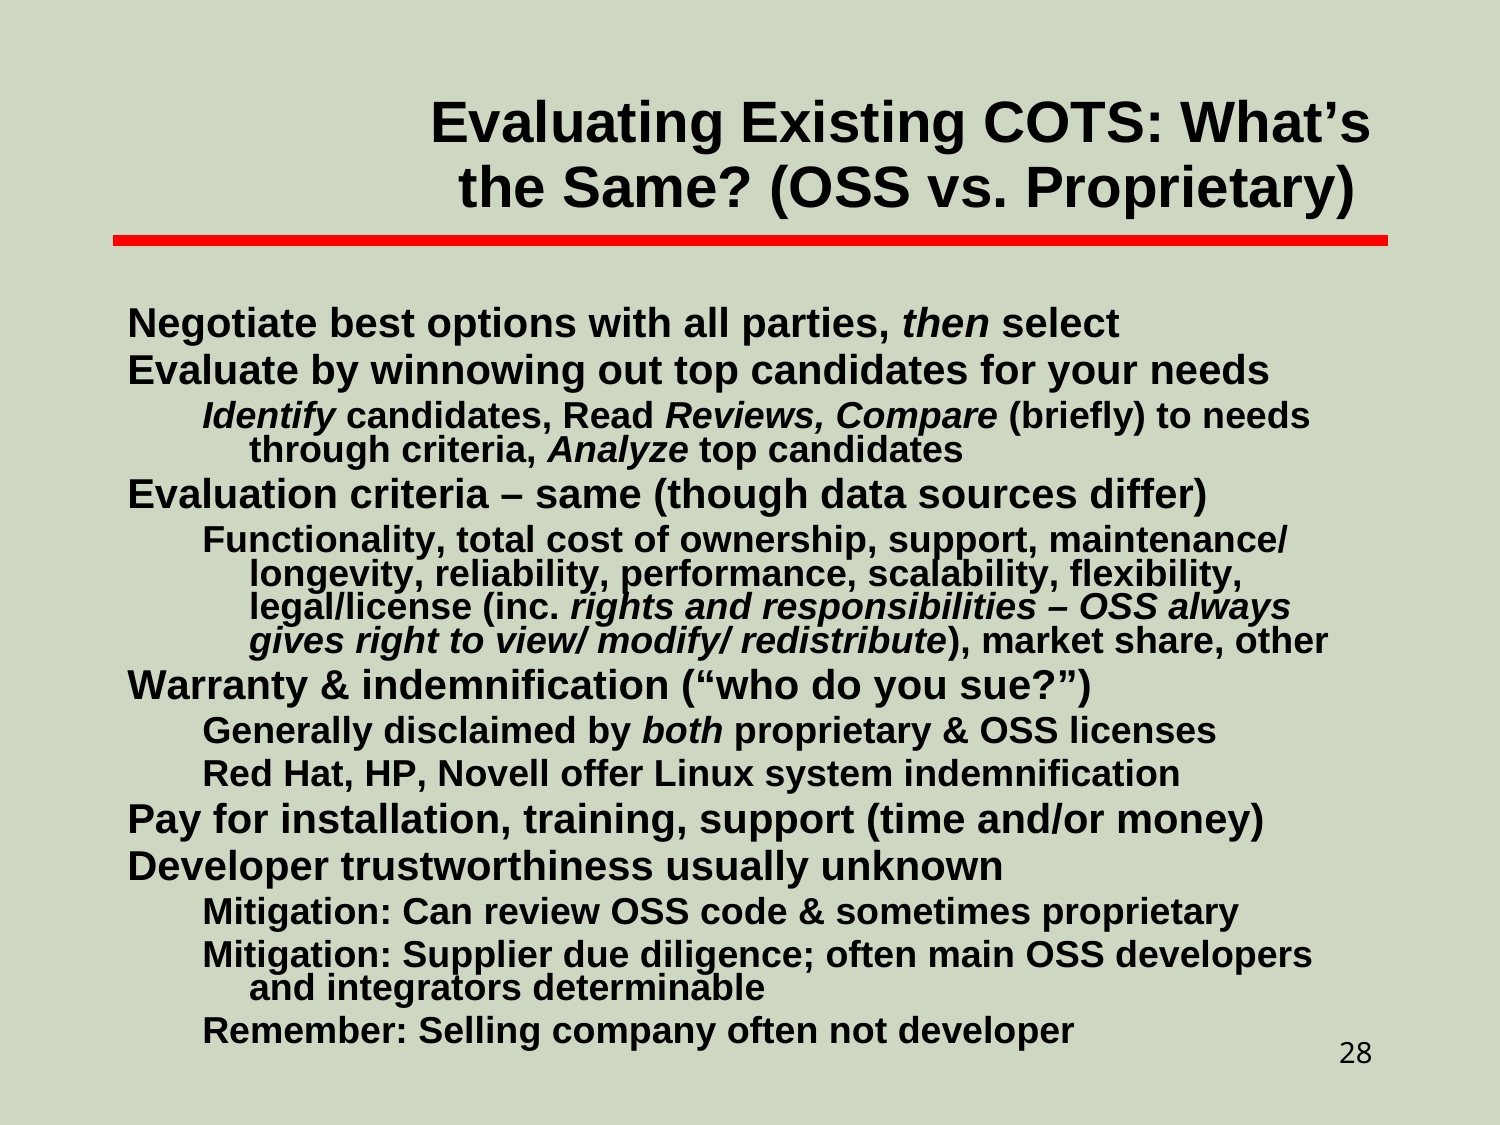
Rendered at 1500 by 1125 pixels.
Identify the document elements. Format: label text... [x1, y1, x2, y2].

title Evaluating Existing COTS: What’s the Same? (OSS vs. Proprietary) [337, 81, 1388, 228]
list Negotiate best options with all parties, then select Evaluate by winnowing out top candidates for your needs Identify candidates, Read Reviews, Compare (briefly) to needs through criteria, Analyze top candidates Evaluation criteria – same (though data sources differ) Functionality, total cost of ownership, support, maintenance/ longevity, reliability, performance, scalability, flexibility, legal/license (inc. rights and responsibilities – OSS always gives right to view/ modify/ redistribute), market share, other Warranty & indemnification (“who do you sue?”) Generally disclaimed by both proprietary & OSS licenses Red Hat, HP, Novell offer Linux system indemnification Pay for installation, training, support (time and/or money) Developer trustworthiness usually unknown Mitigation: Can review OSS code & sometimes proprietary Mitigation: Supplier due diligence; often main OSS developers and integrators determinable Remember: Selling company often not developer [112, 299, 1388, 1077]
